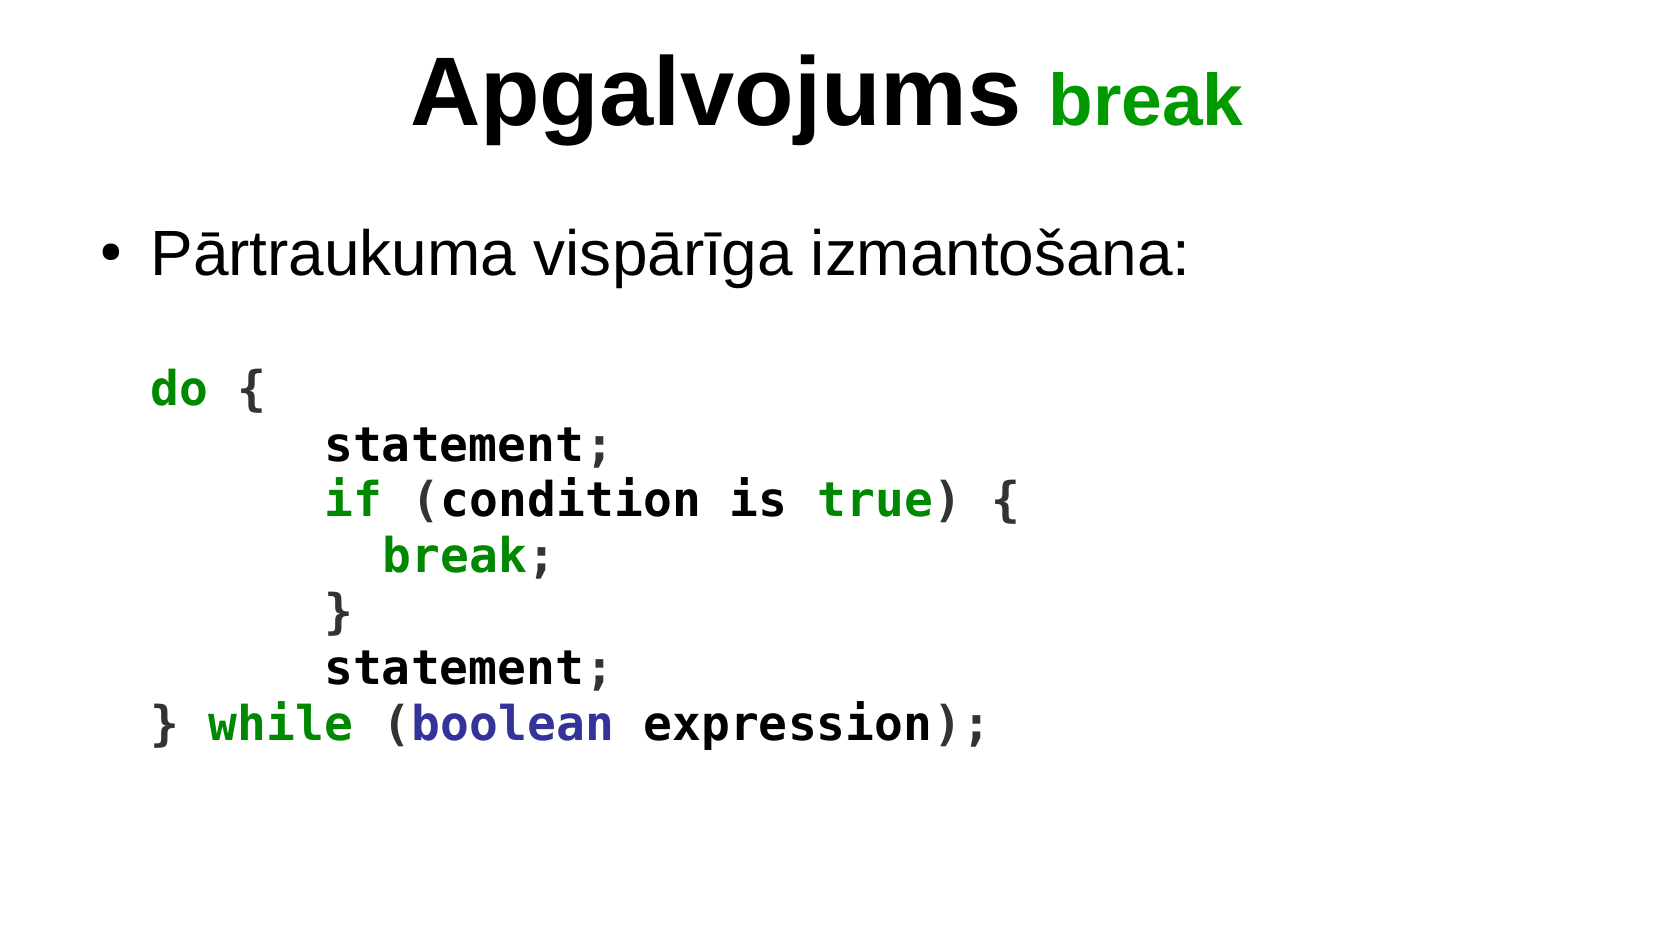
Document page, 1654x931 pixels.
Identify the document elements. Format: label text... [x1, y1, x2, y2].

title Apgalvojums break [82, 37, 1571, 147]
list Pārtraukuma vispārīga izmantošana: do { statement; if (condition is true) { break; } statement; } while (boolean expression); [82, 217, 1538, 758]
